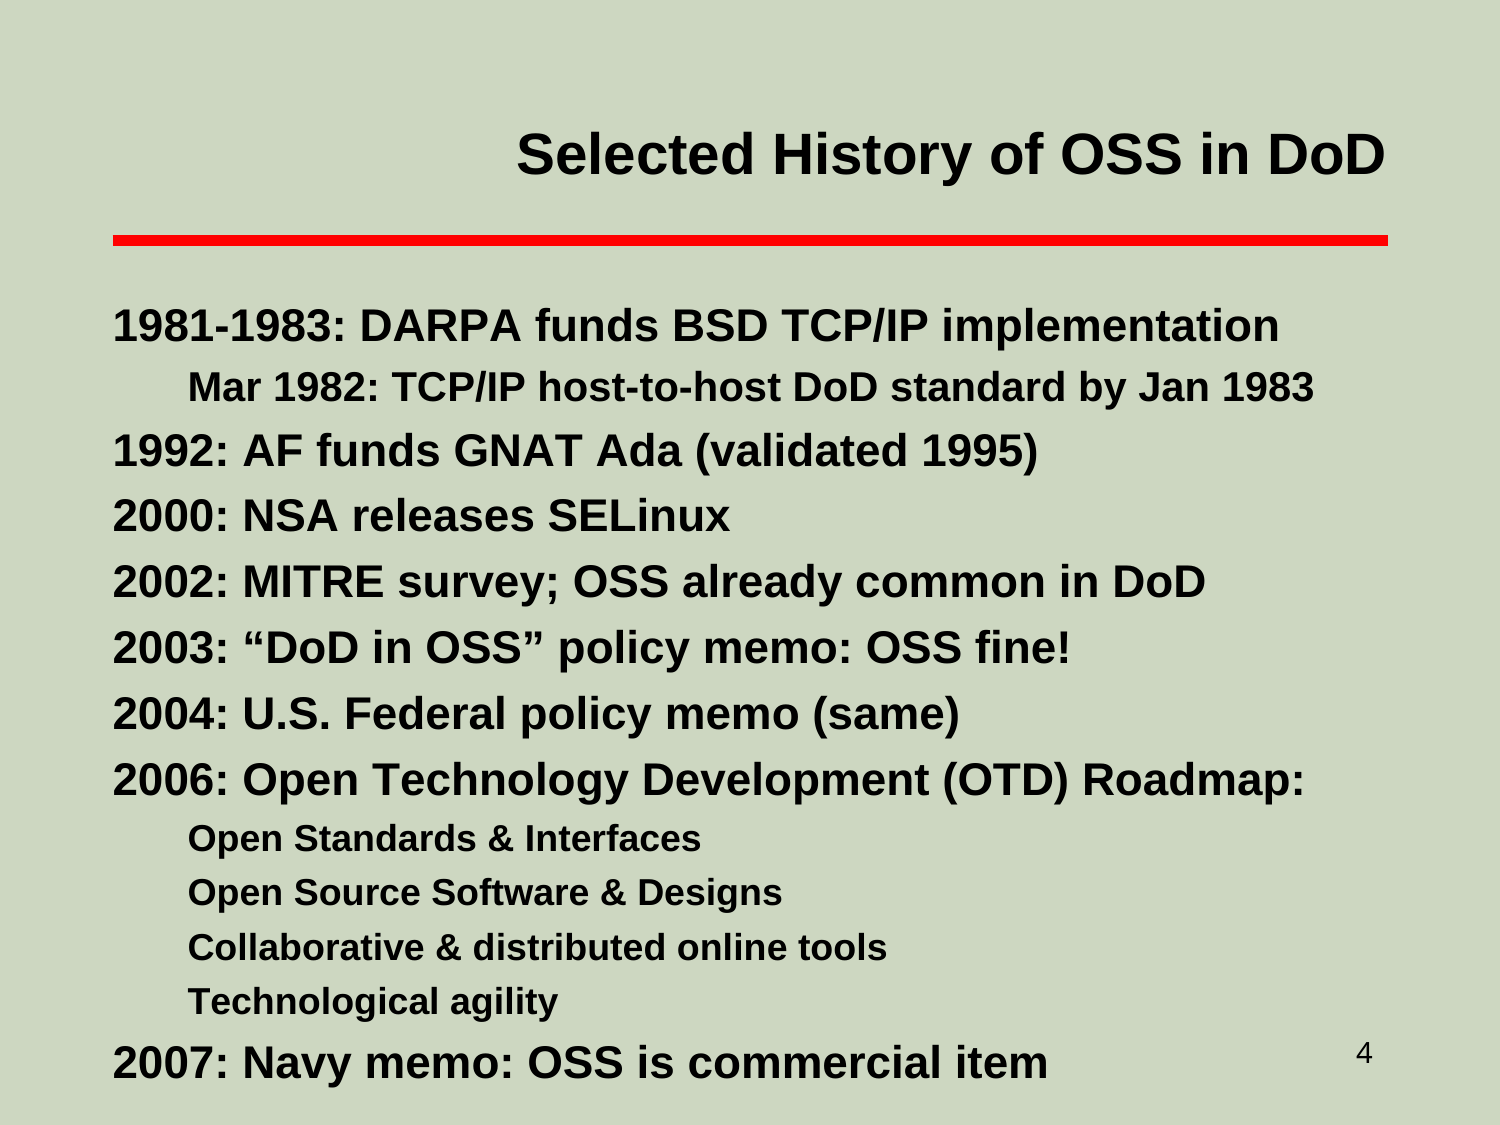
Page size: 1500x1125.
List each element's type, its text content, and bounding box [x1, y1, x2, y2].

title Selected History of OSS in DoD [337, 85, 1388, 224]
list 1981-1983: DARPA funds BSD TCP/IP implementation Mar 1982: TCP/IP host-to-host DoD standard by Jan 1983 1992: AF funds GNAT Ada (validated 1995) 2000: NSA releases SELinux 2002: MITRE survey; OSS already common in DoD 2003: “DoD in OSS” policy memo: OSS fine! 2004: U.S. Federal policy memo (same) 2006: Open Technology Development (OTD) Roadmap: Open Standards & Interfaces Open Source Software & Designs Collaborative & distributed online tools Technological agility 2007: Navy memo: OSS is commercial item [112, 299, 1388, 1089]
